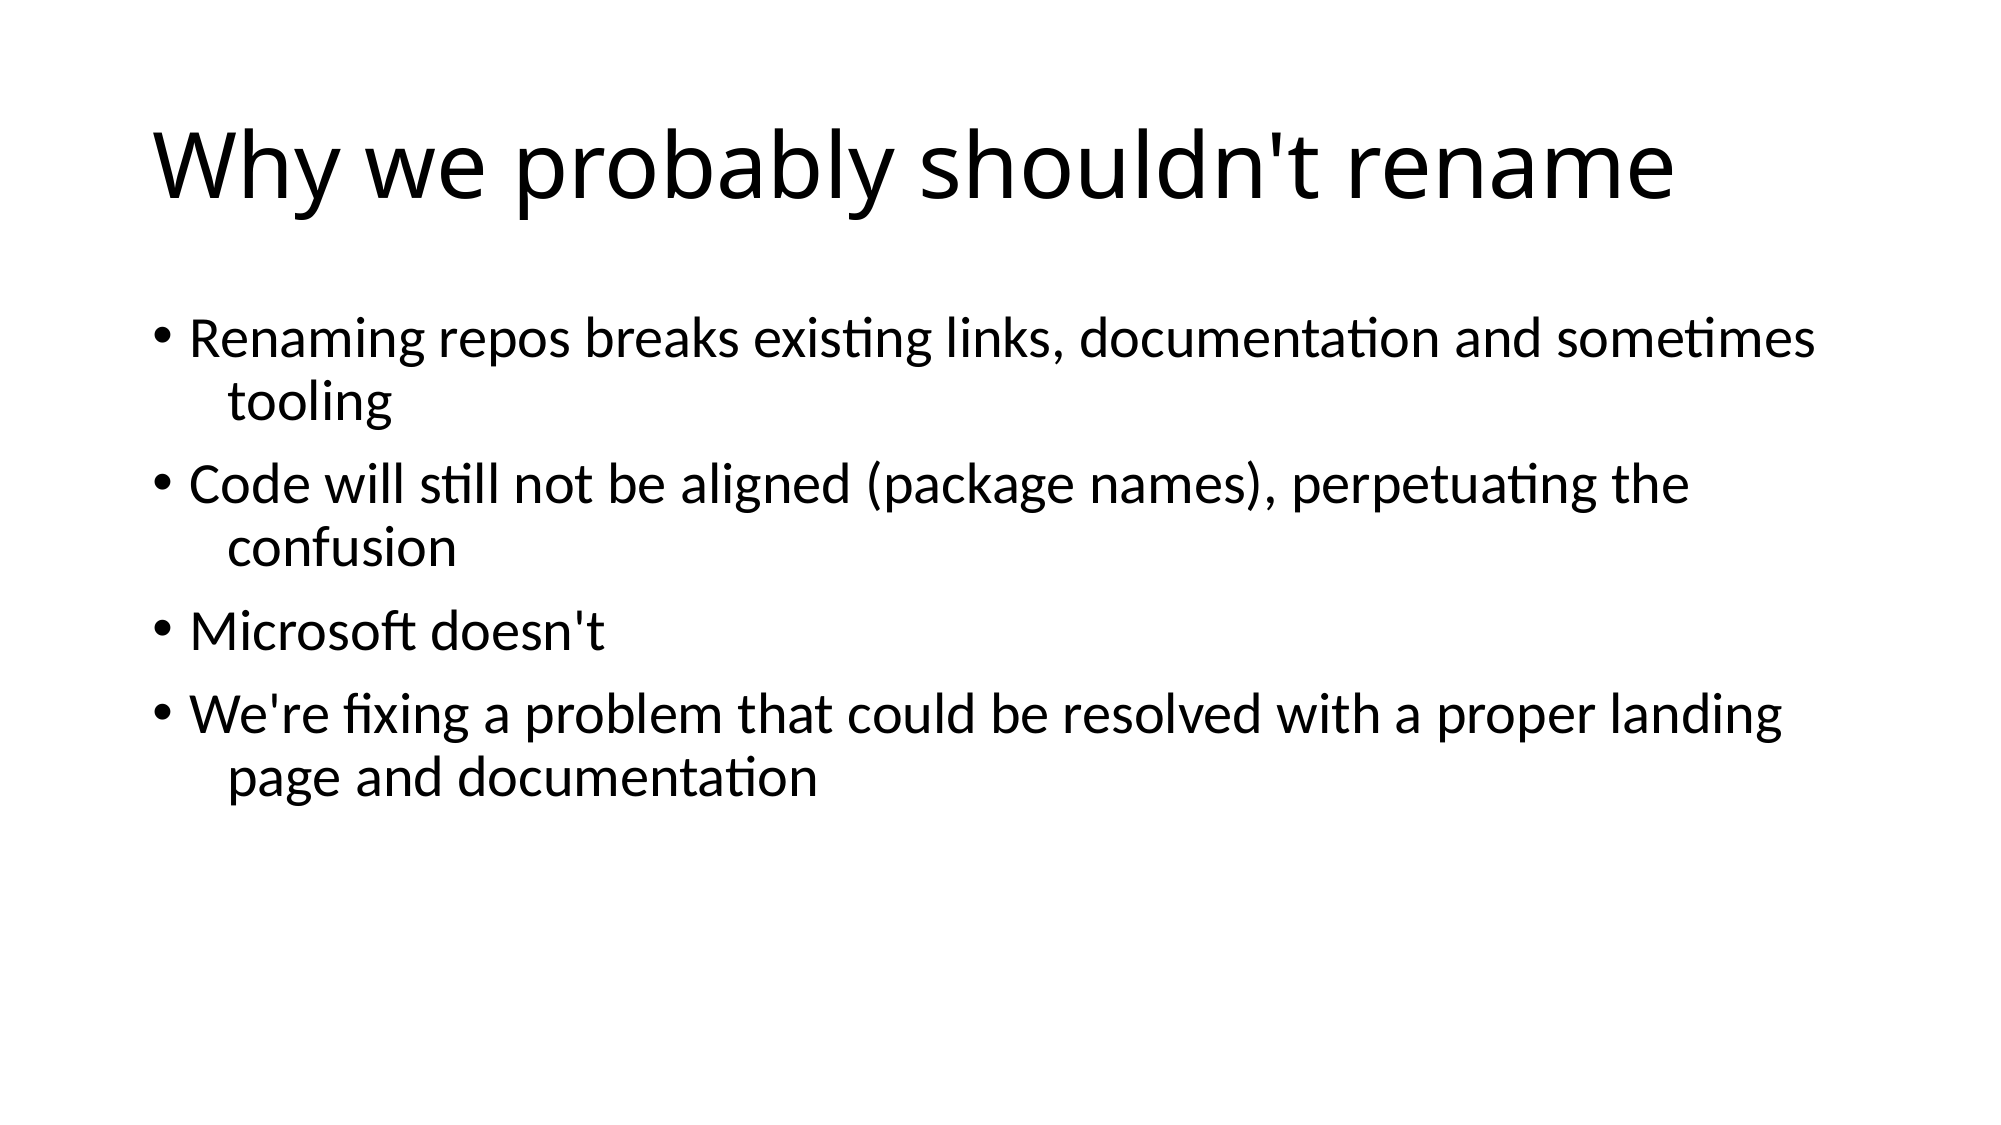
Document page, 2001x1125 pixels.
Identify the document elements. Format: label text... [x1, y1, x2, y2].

title Why we probably shouldn't rename [137, 59, 1863, 278]
list Renaming repos breaks existing links, documentation and sometimes tooling Code will still not be aligned (package names), perpetuating the confusion Microsoft doesn't We're fixing a problem that could be resolved with a proper landing page and documentation [137, 299, 1863, 1014]
